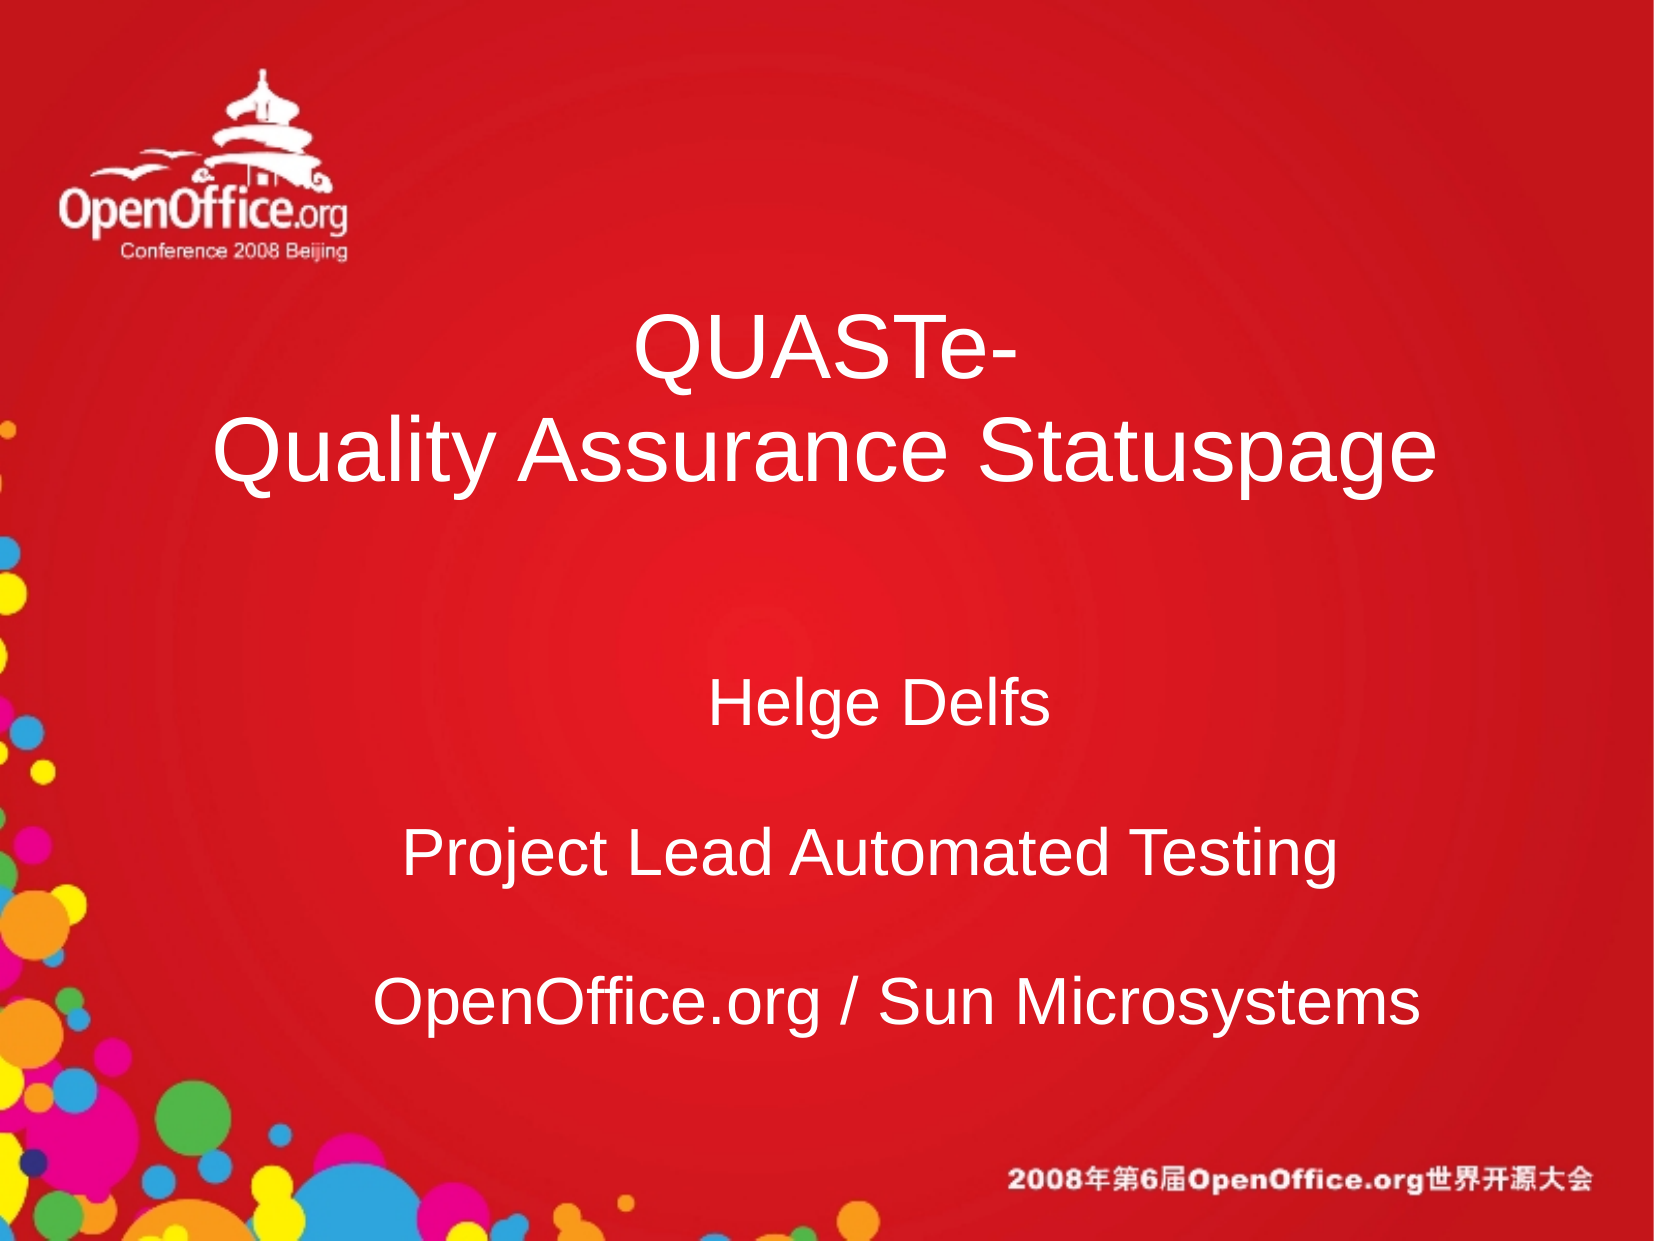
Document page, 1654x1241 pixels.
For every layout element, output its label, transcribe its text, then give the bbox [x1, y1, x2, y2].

subtitle Helge Delfs Project Lead Automated Testing OpenOffice.org / Sun Microsystems [82, 535, 1571, 1094]
picture [0, 0, 1654, 1241]
title QUASTe- Quality Assurance Statuspage [82, 295, 1571, 502]
